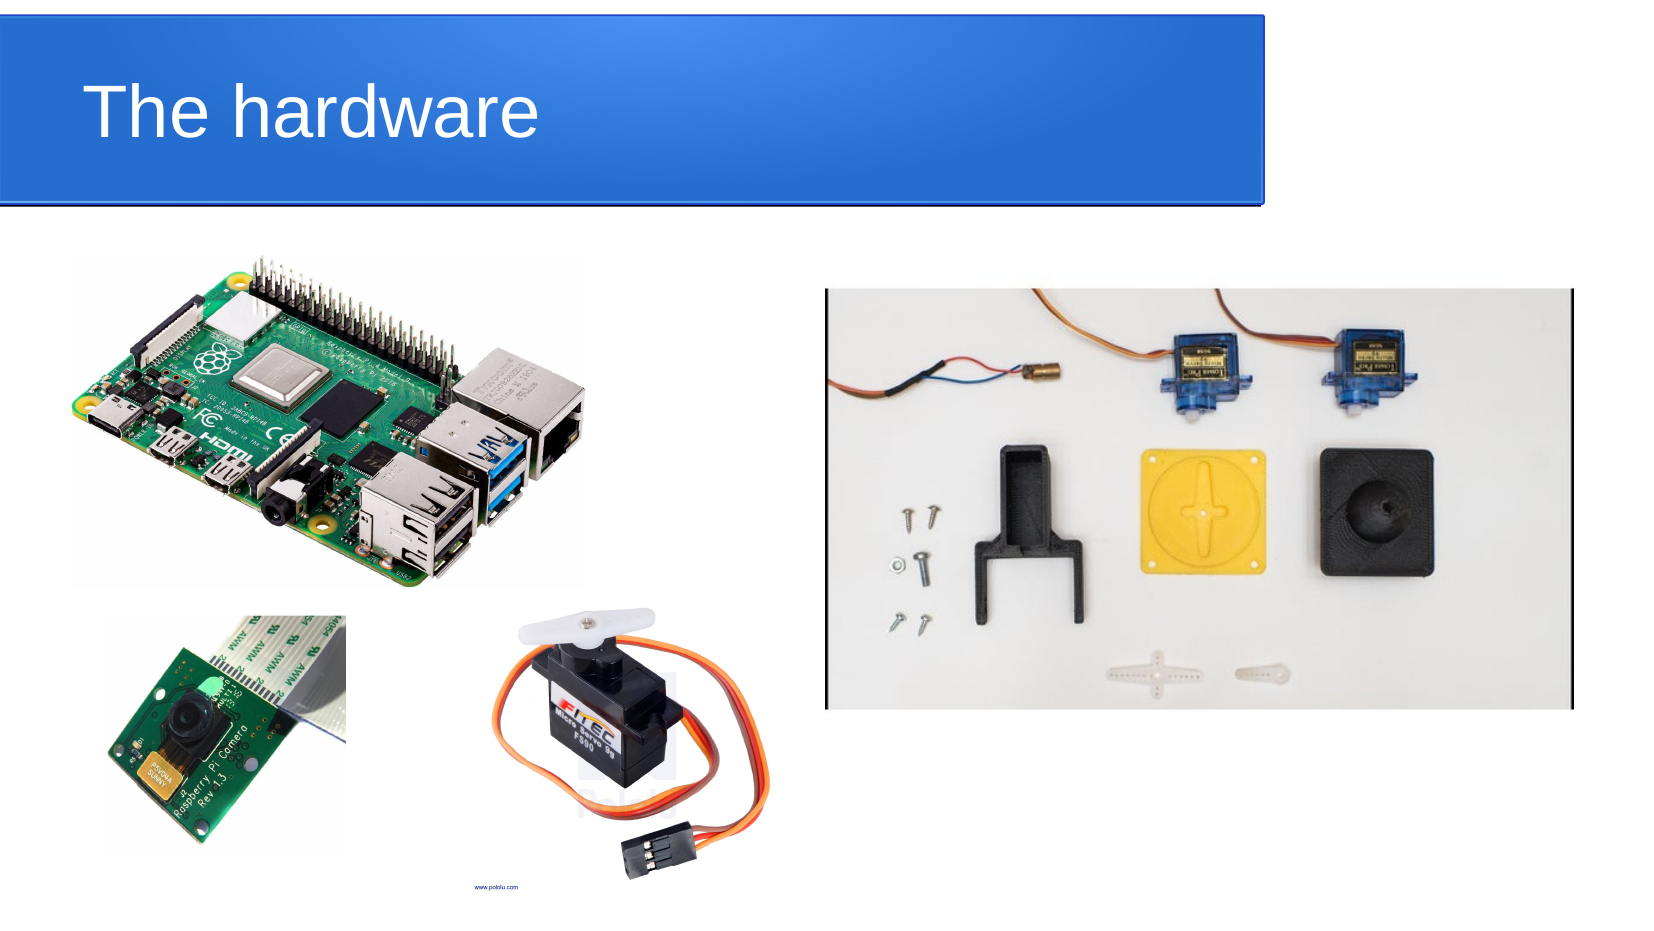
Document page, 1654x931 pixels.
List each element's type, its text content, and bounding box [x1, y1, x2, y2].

picture [825, 217, 1574, 781]
picture [473, 599, 781, 892]
picture [103, 614, 346, 857]
picture [70, 255, 586, 588]
title The hardware [82, 35, 1235, 189]
